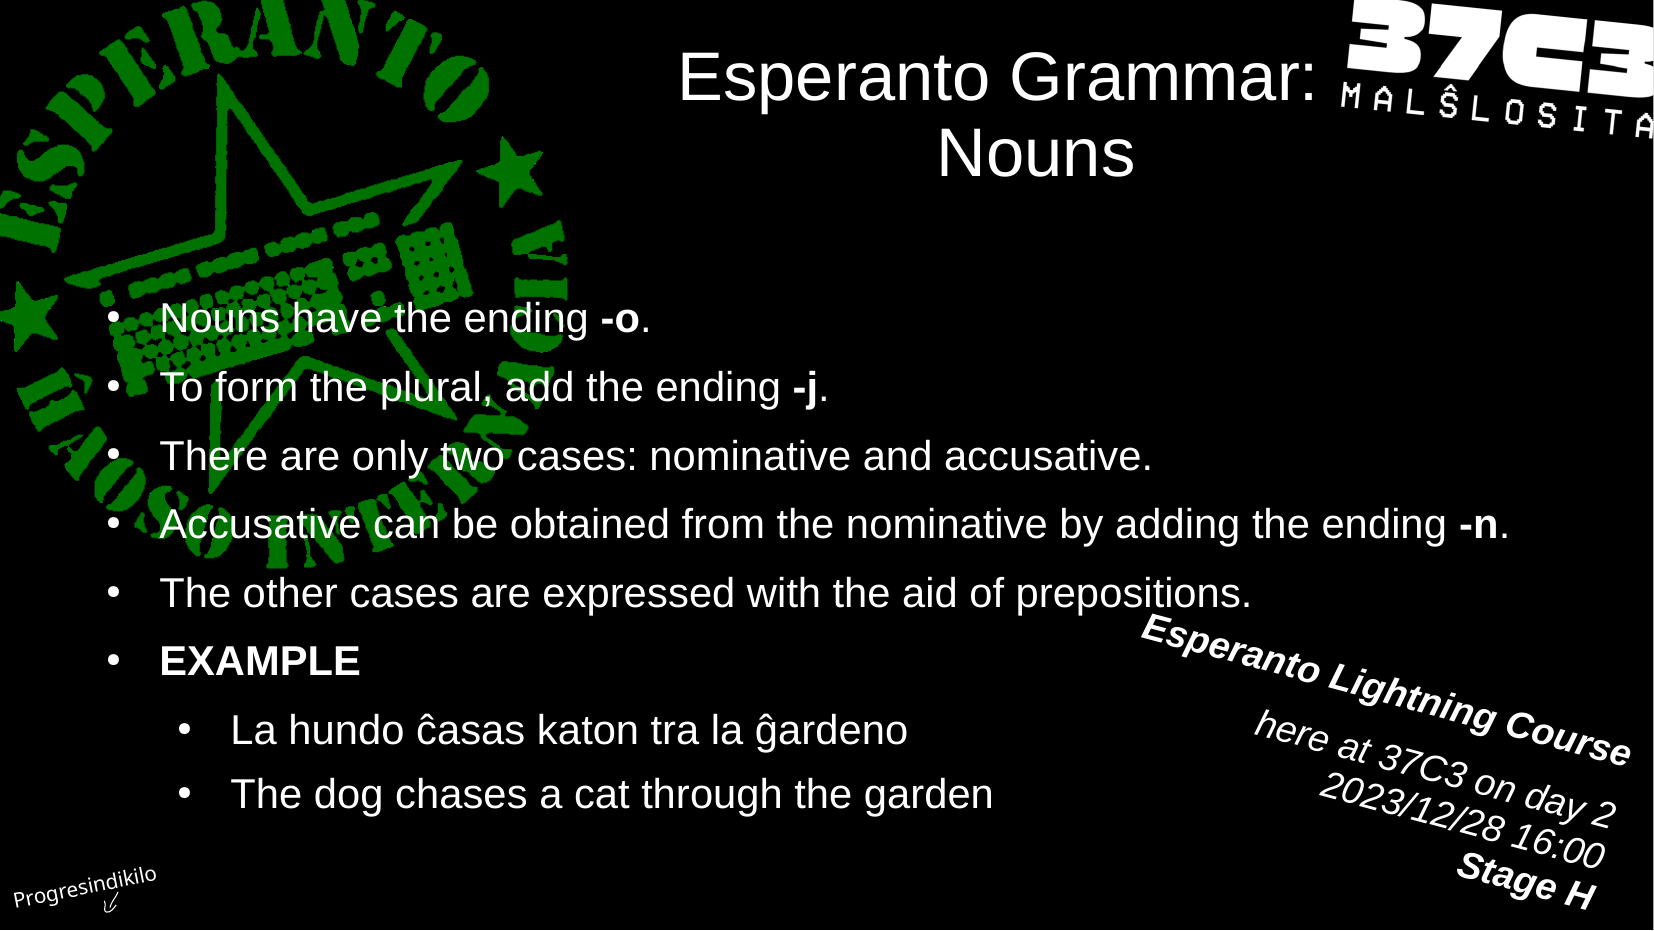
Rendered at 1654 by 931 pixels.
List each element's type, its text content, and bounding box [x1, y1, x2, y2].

picture [1349, 0, 1654, 139]
picture [0, 0, 591, 591]
title Esperanto Grammar: Nouns [501, 37, 1571, 193]
list Nouns have the ending -o. To form the plural, add the ending -j. There are only two cases: nominative and accusative. Accusative can be obtained from the nominative by adding the ending -n. The other cases are expressed with the aid of prepositions. EXAMPLE La hundo ĉasas katon tra la ĝardeno The dog chases a cat through the garden [88, 295, 1571, 886]
list Esperanto Lightning Course here at 37C3 on day 2 2023/12/28 16:00 Stage H [868, 552, 1637, 931]
